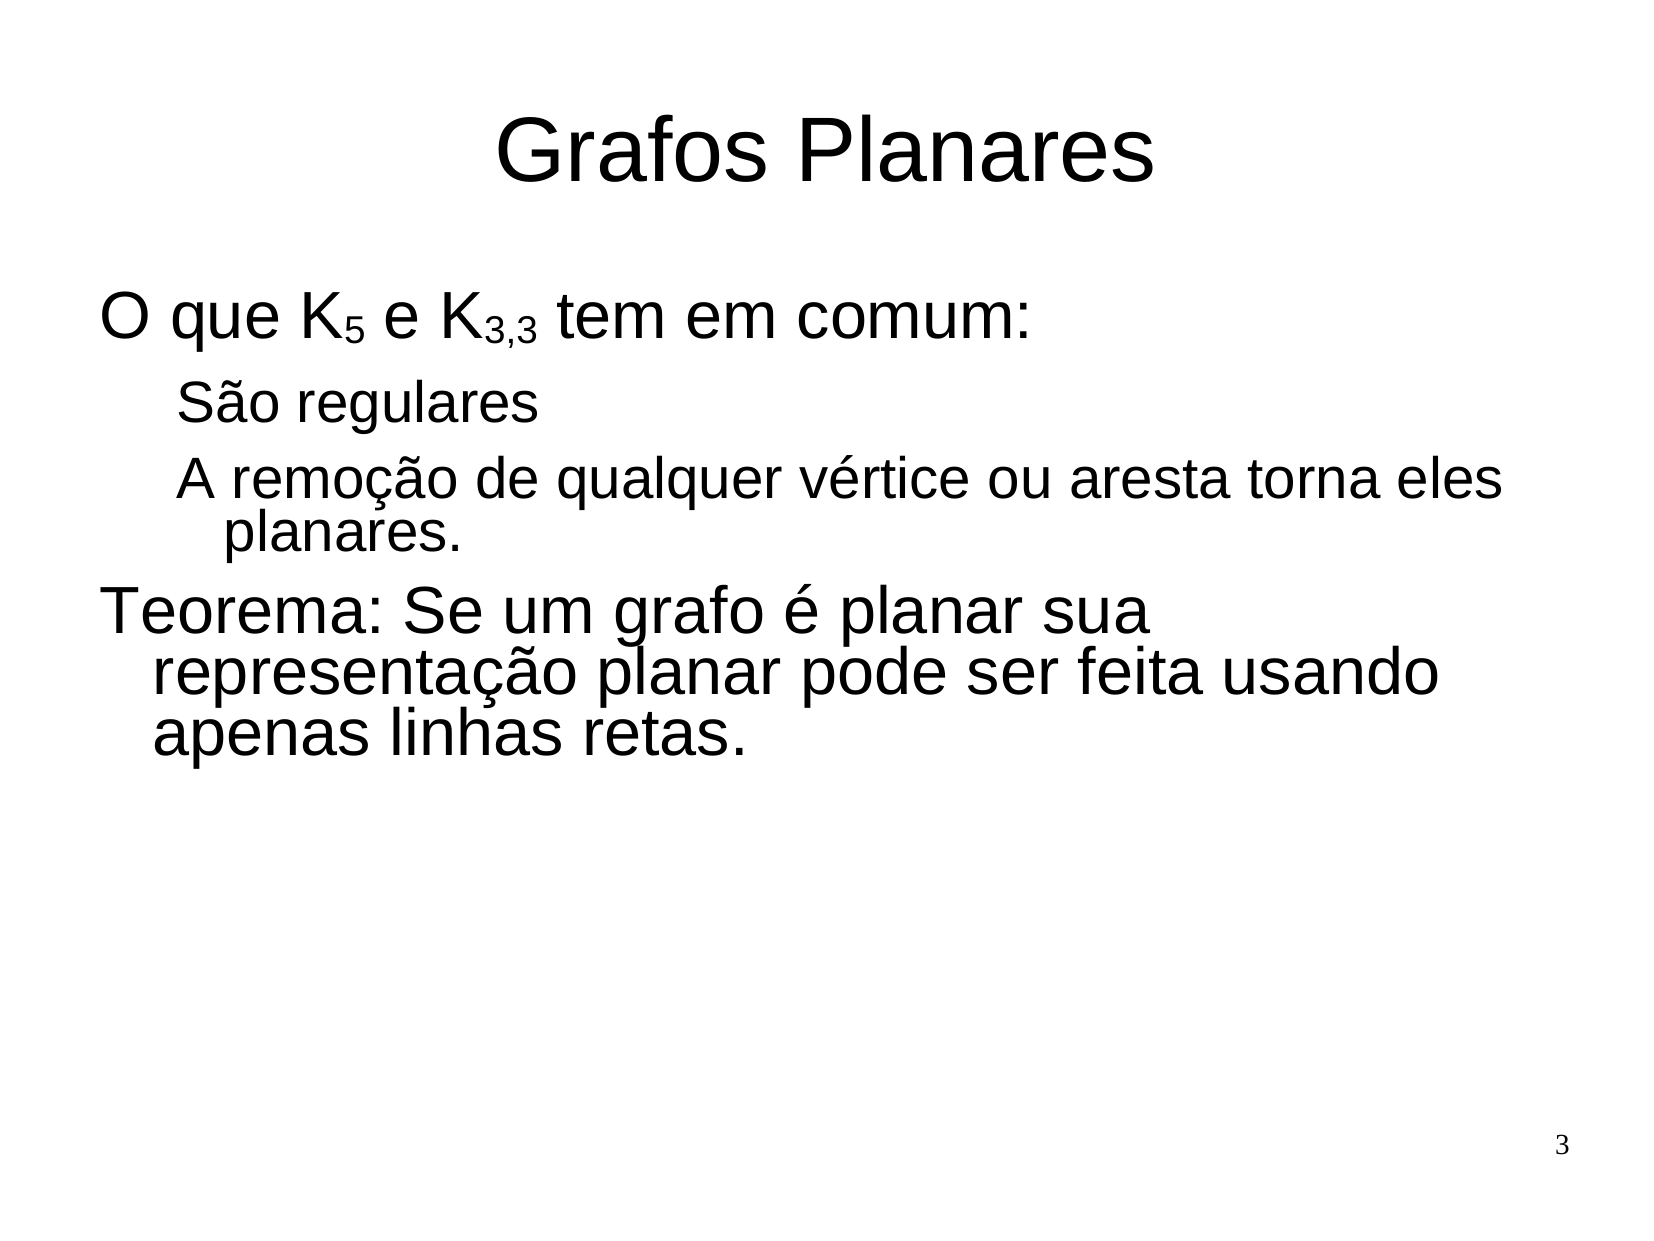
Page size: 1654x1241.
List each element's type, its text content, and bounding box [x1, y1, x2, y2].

list O que K5 e K3,3 tem em comum: São regulares A remoção de qualquer vértice ou aresta torna eles planares. Teorema: Se um grafo é planar sua representação planar pode ser feita usando apenas linhas retas. [82, 290, 1571, 1094]
title Grafos Planares [82, 49, 1571, 256]
